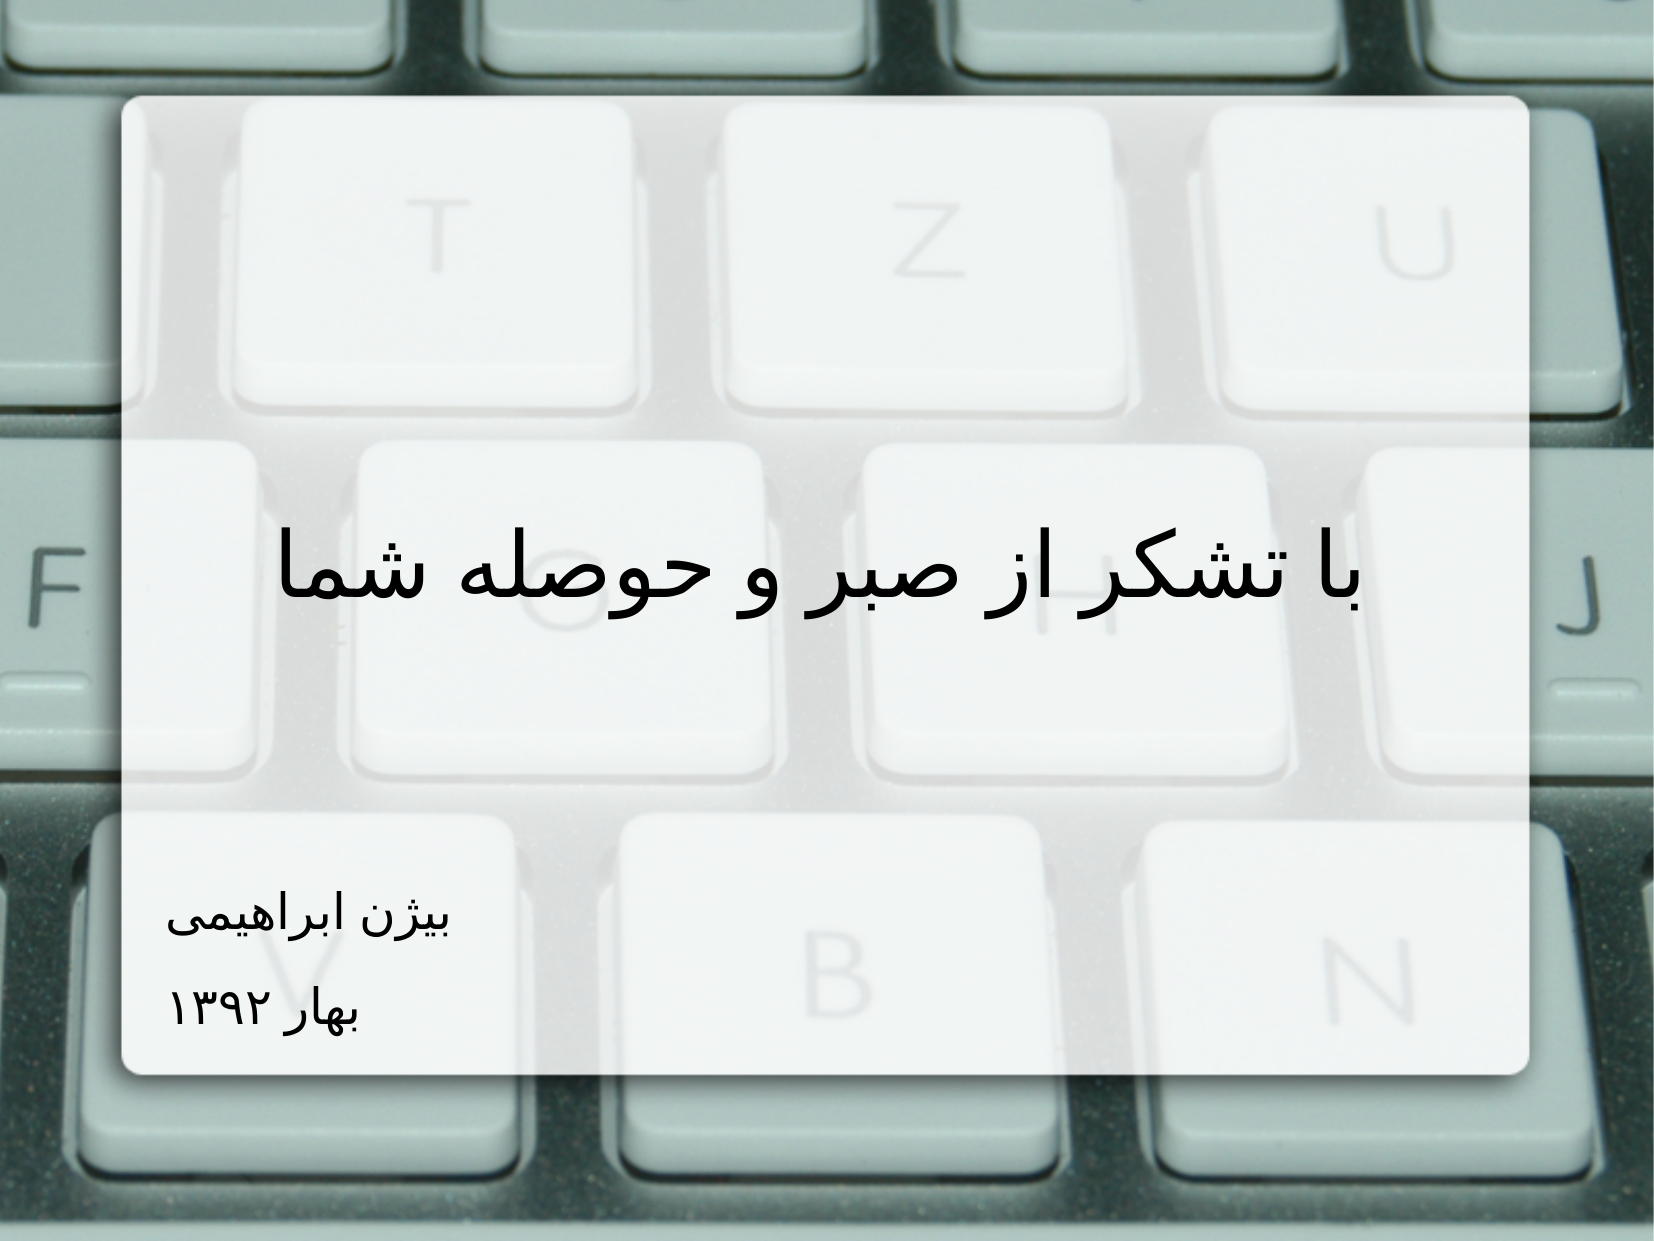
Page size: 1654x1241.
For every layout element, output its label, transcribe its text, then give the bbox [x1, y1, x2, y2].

title با تشکر از صبر و حوصله شما [135, 472, 1506, 680]
picture [0, 0, 1654, 1241]
text_box بیژن ابراهیمی بهار ۱۳۹۲ [165, 885, 569, 1031]
